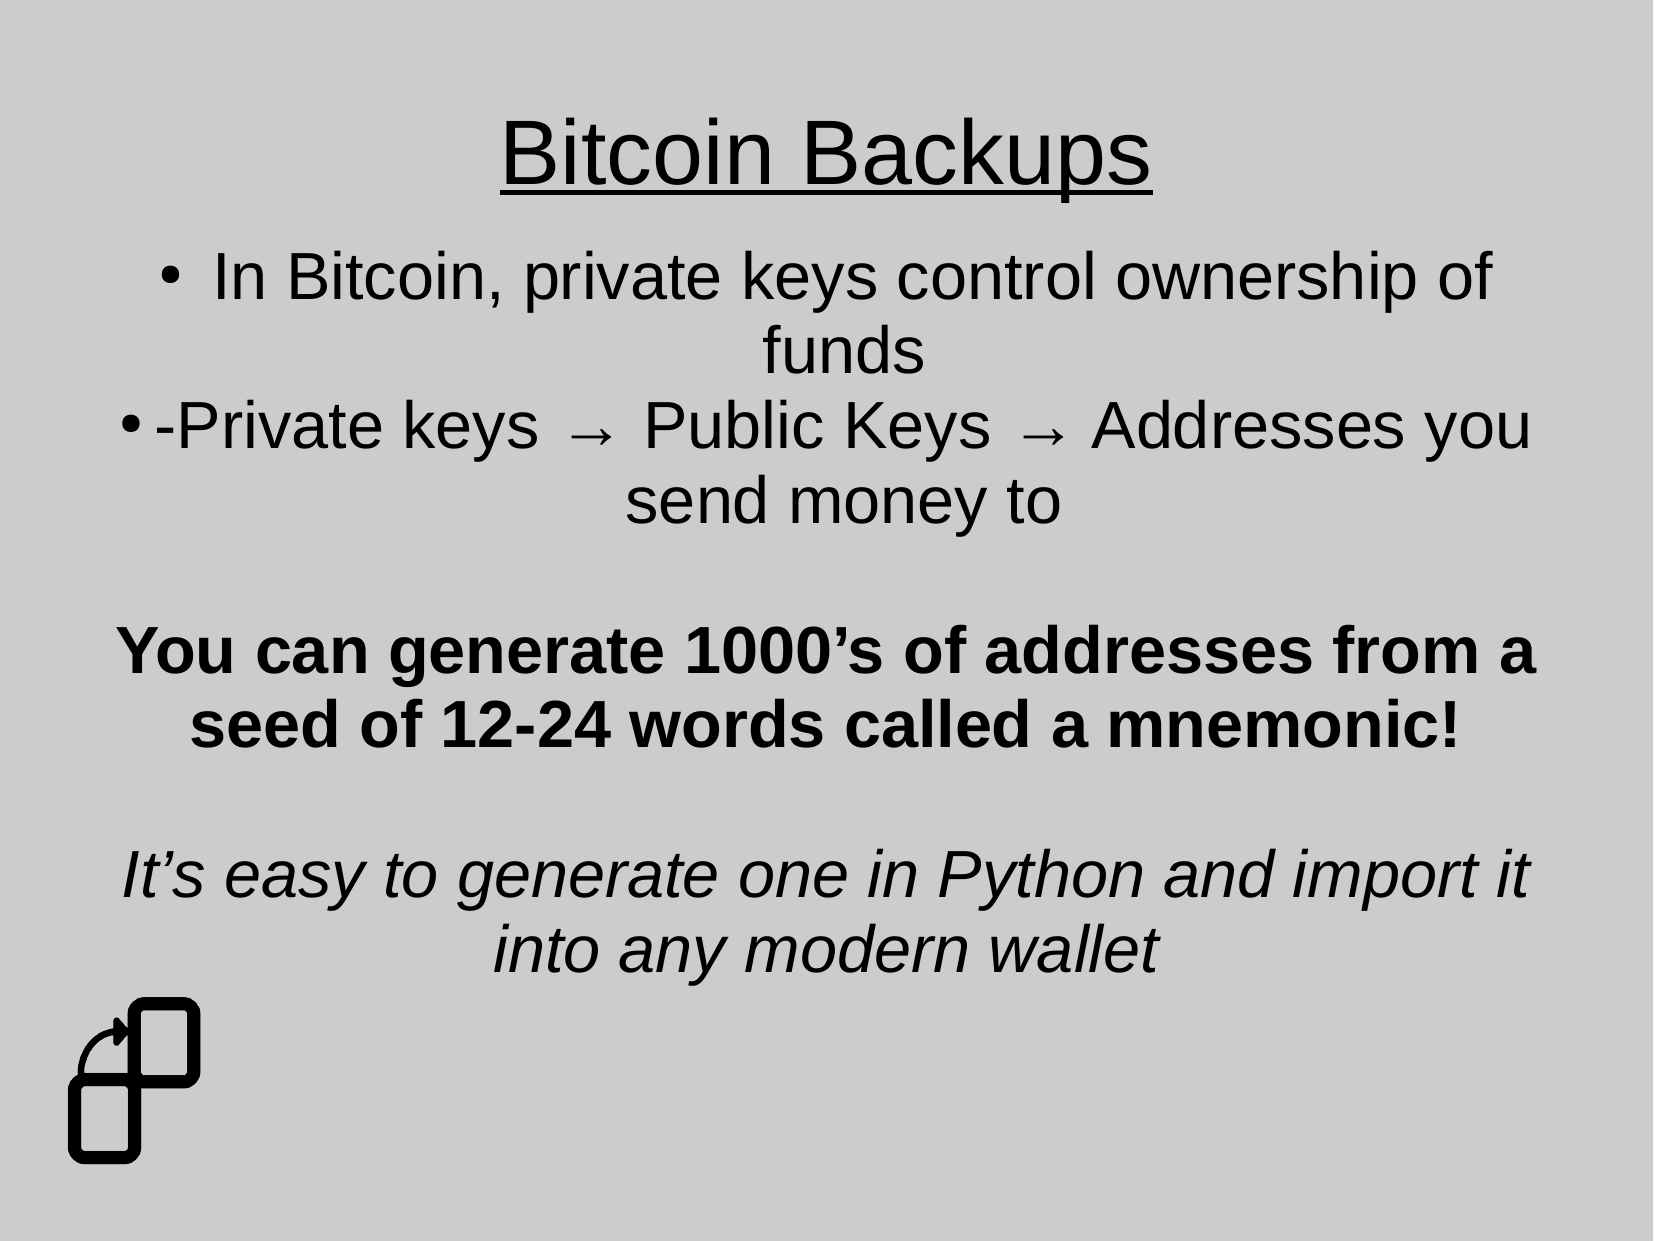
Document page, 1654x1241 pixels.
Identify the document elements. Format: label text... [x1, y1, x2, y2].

picture [42, 990, 223, 1171]
title Bitcoin Backups [82, 49, 1571, 238]
subtitle In Bitcoin, private keys control ownership of funds -Private keys → Public Keys → Addresses you send money to You can generate 1000’s of addresses from a seed of 12-24 words called a mnemonic! It’s easy to generate one in Python and import it into any modern wallet [82, 238, 1571, 1062]
